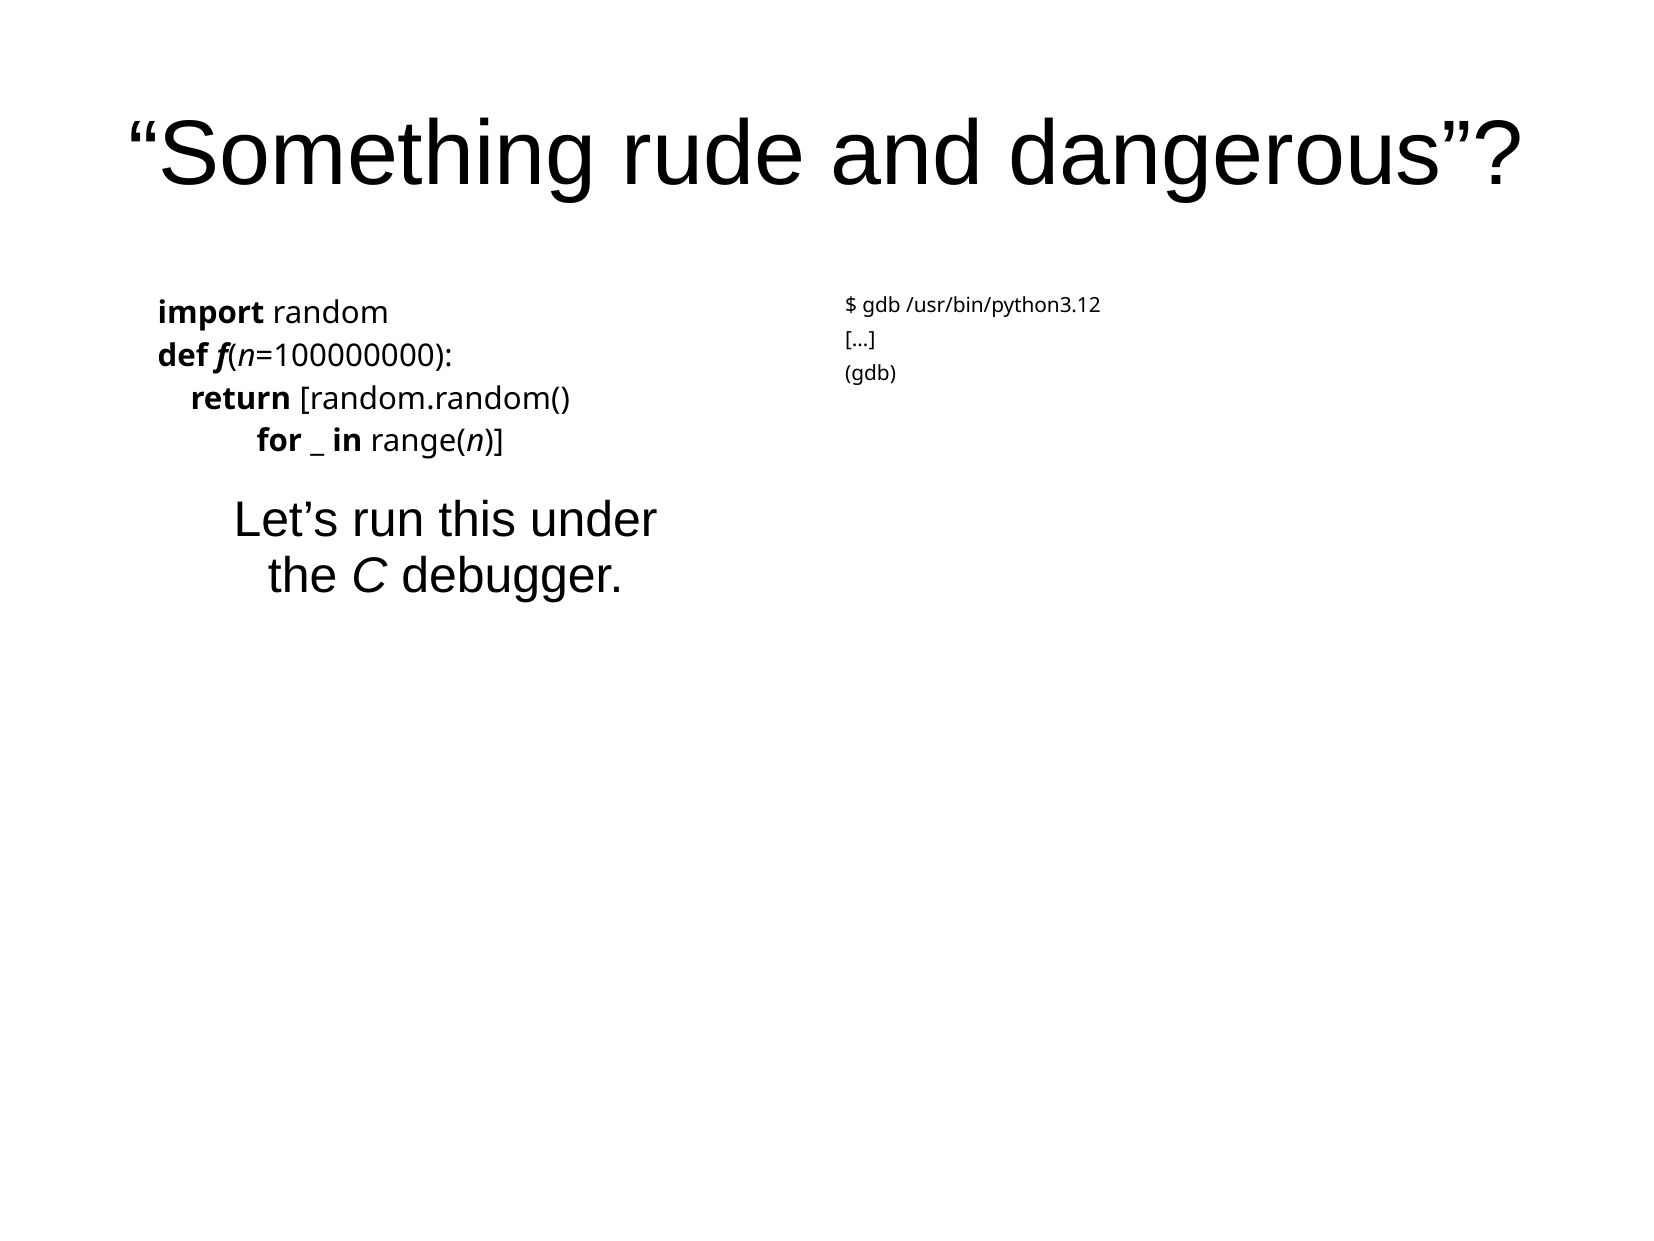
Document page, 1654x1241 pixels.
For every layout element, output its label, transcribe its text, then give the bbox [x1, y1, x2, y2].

list import random def f(n=100000000): return [random.random() for _ in range(n)] Let’s run this under the C debugger. [82, 290, 809, 1201]
list $ gdb /usr/bin/python3.12 […] (gdb) [845, 290, 1572, 1201]
title “Something rude and dangerous”? [82, 49, 1571, 257]
